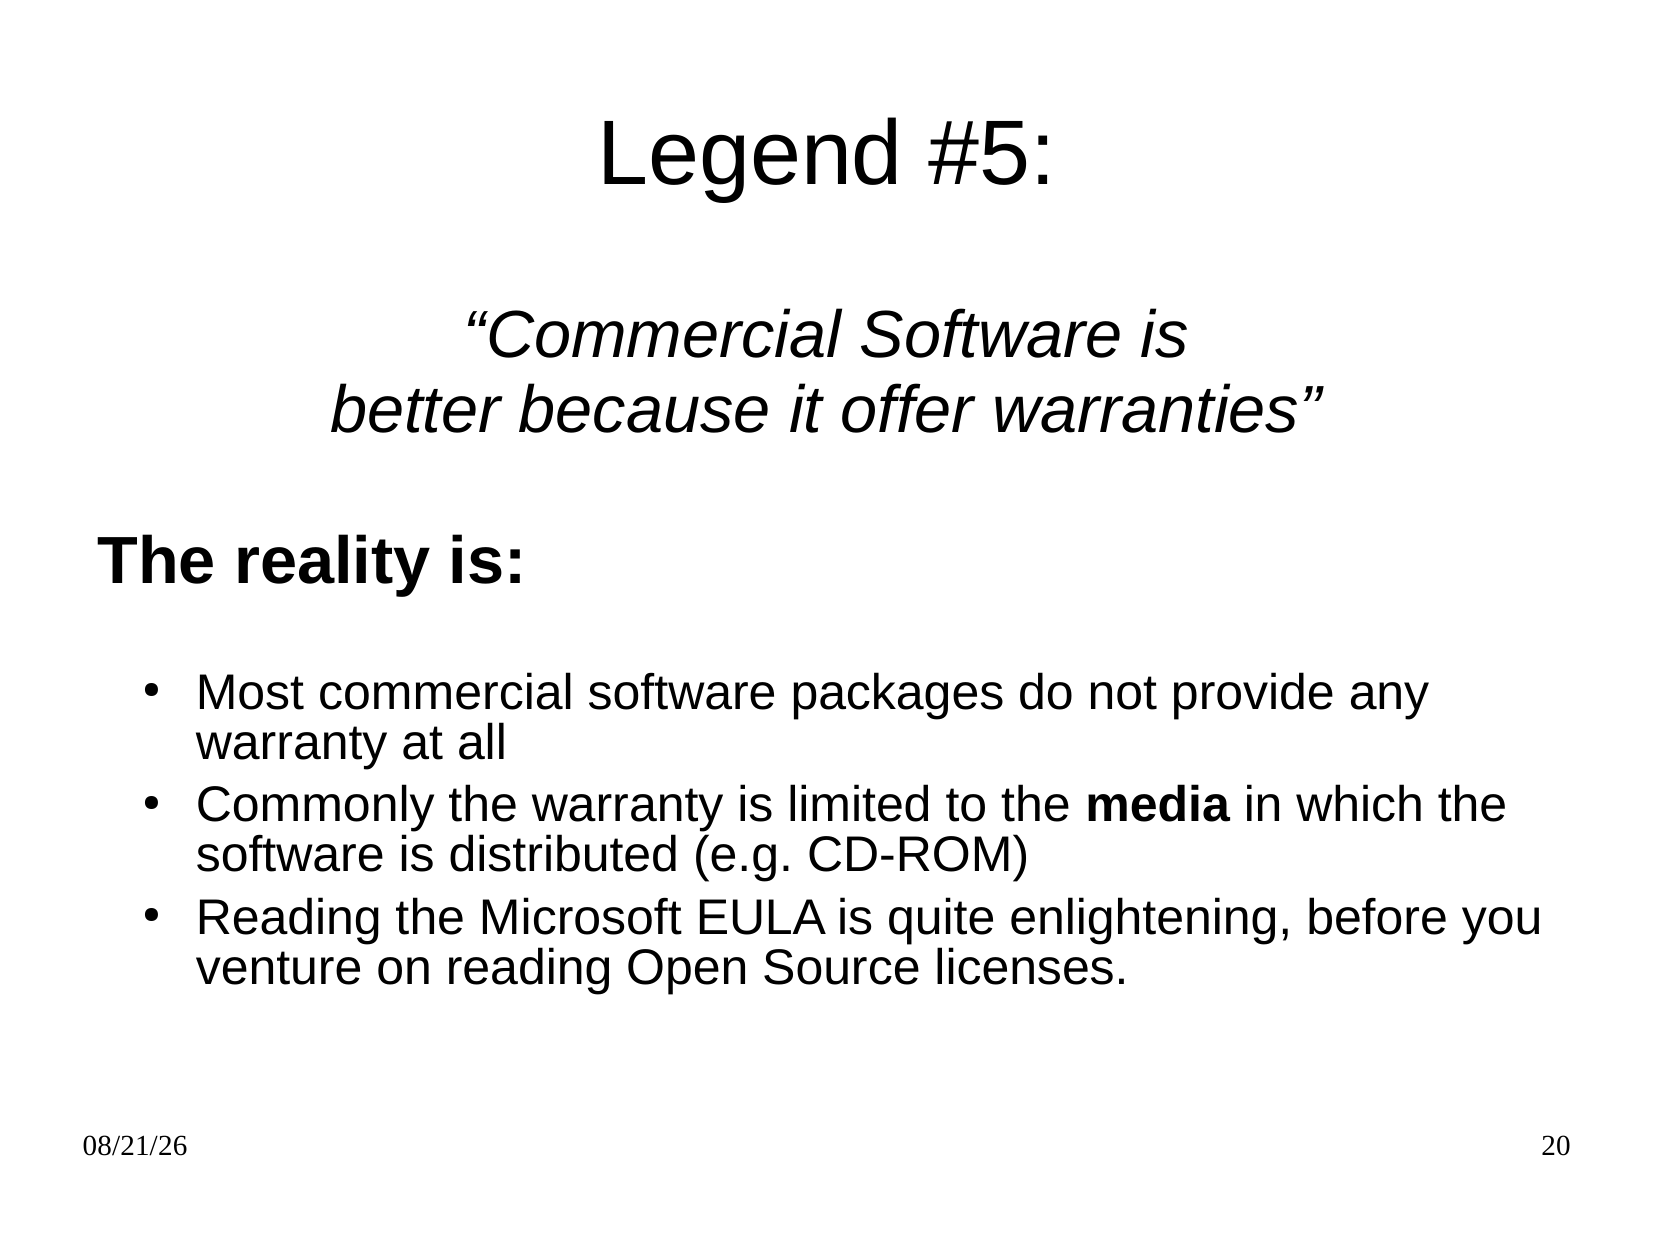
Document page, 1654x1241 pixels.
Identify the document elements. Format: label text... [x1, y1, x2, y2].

text_box The reality is: [82, 515, 1516, 606]
title Legend #5: [82, 49, 1571, 257]
list Most commercial software packages do not provide any warranty at all Commonly the warranty is limited to the media in which the software is distributed (e.g. CD-ROM) Reading the Microsoft EULA is quite enlightening, before you venture on reading Open Source licenses. [110, 661, 1626, 1130]
text_box “Commercial Software is better because it offer warranties” [110, 289, 1544, 455]
